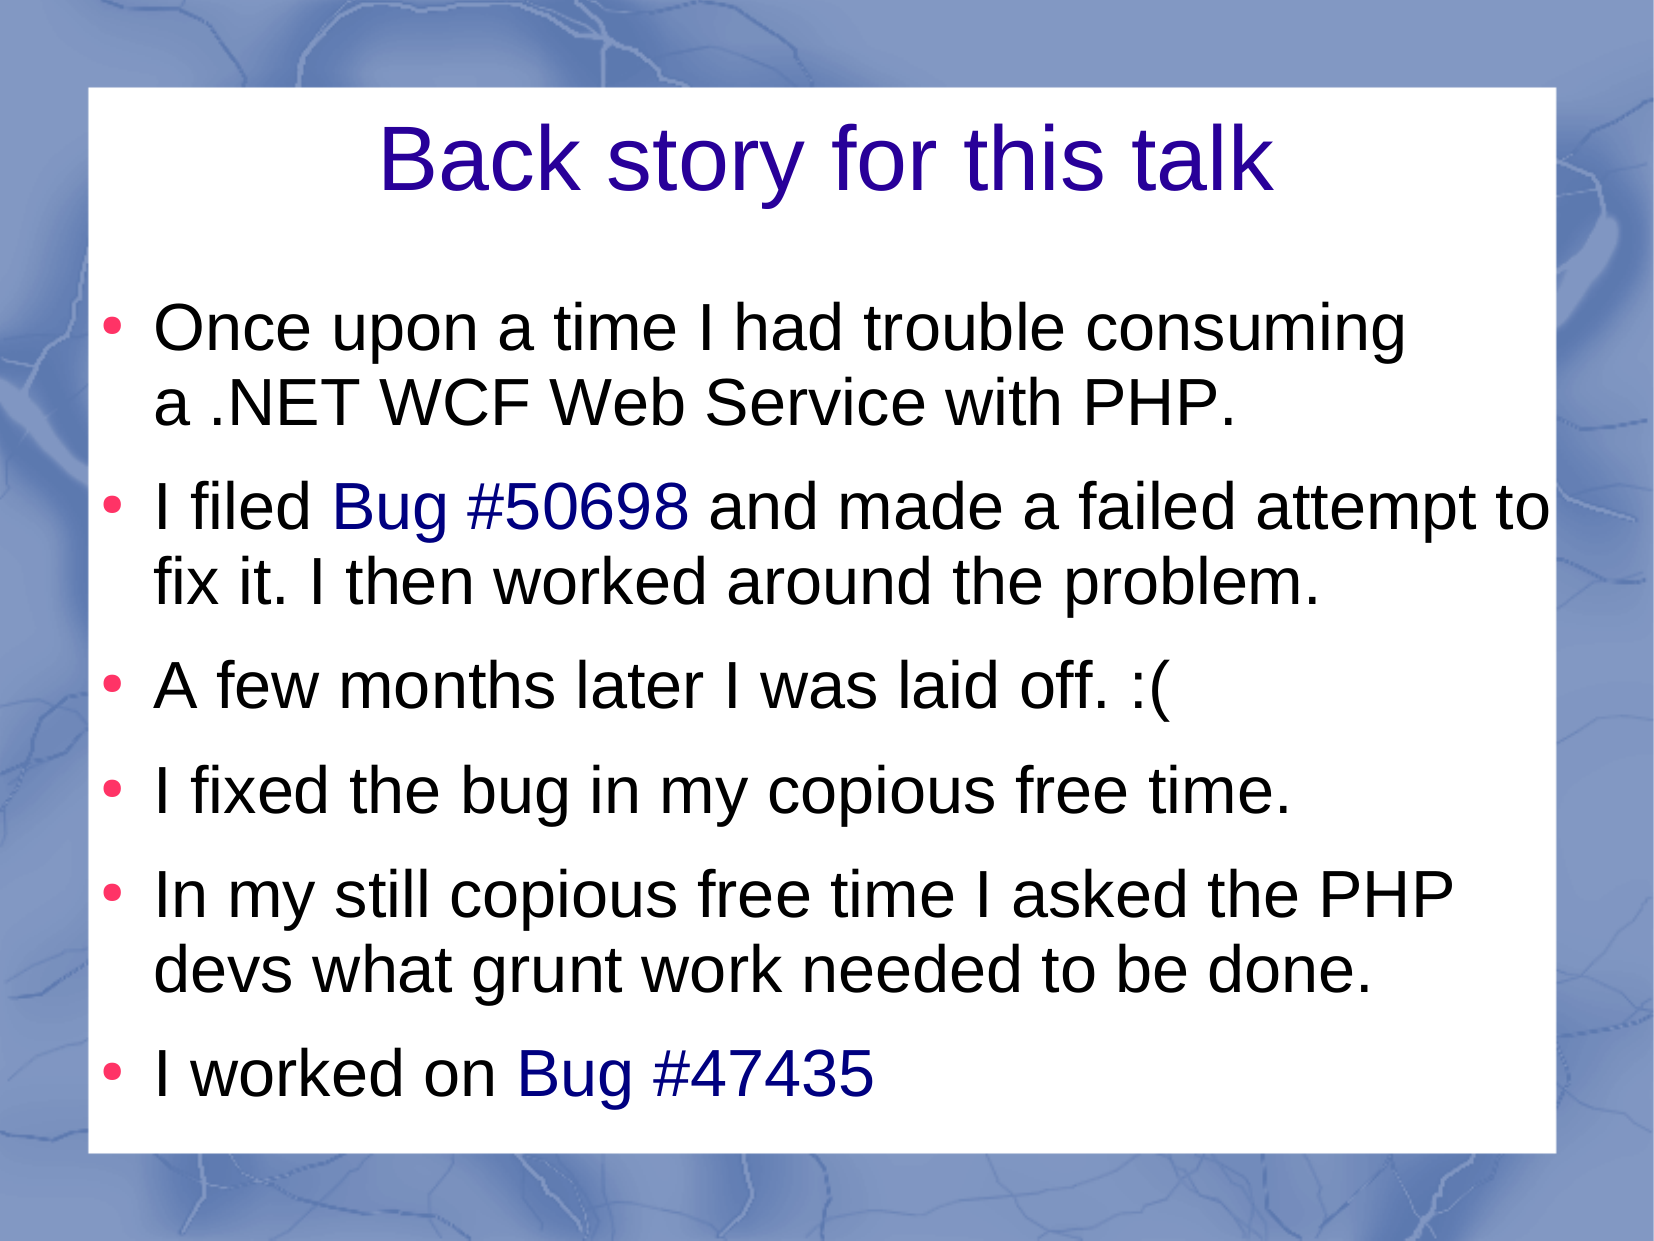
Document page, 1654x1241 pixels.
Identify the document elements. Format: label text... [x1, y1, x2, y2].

title Back story for this talk [82, 62, 1571, 256]
list Once upon a time I had trouble consuming a .NET WCF Web Service with PHP. I filed Bug #50698 and made a failed attempt to fix it. I then worked around the problem. A few months later I was laid off. :( I fixed the bug in my copious free time. In my still copious free time I asked the PHP devs what grunt work needed to be done. I worked on Bug #47435 [82, 290, 1571, 1129]
picture [0, 0, 1654, 1241]
